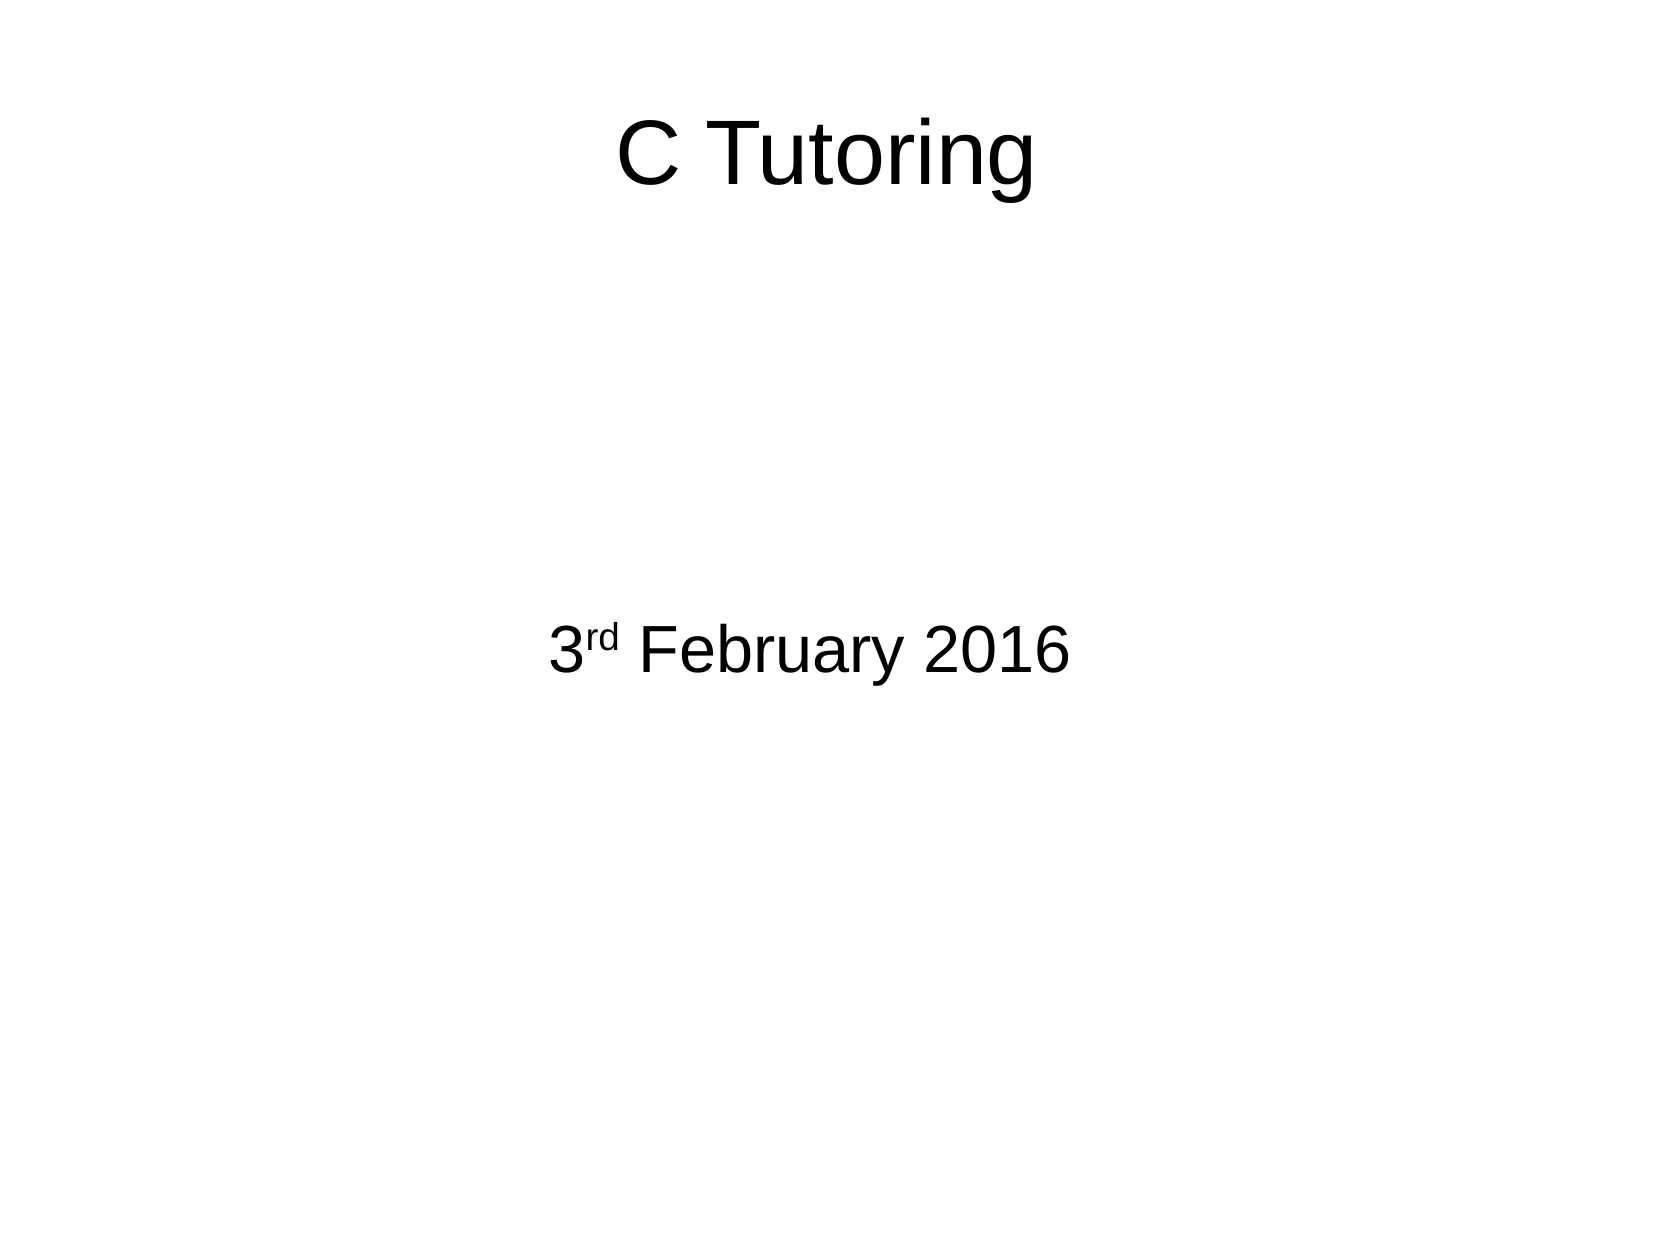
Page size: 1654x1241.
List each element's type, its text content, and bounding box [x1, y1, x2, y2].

title C Tutoring [82, 49, 1571, 257]
subtitle 3rd February 2016 [82, 290, 1538, 1010]
